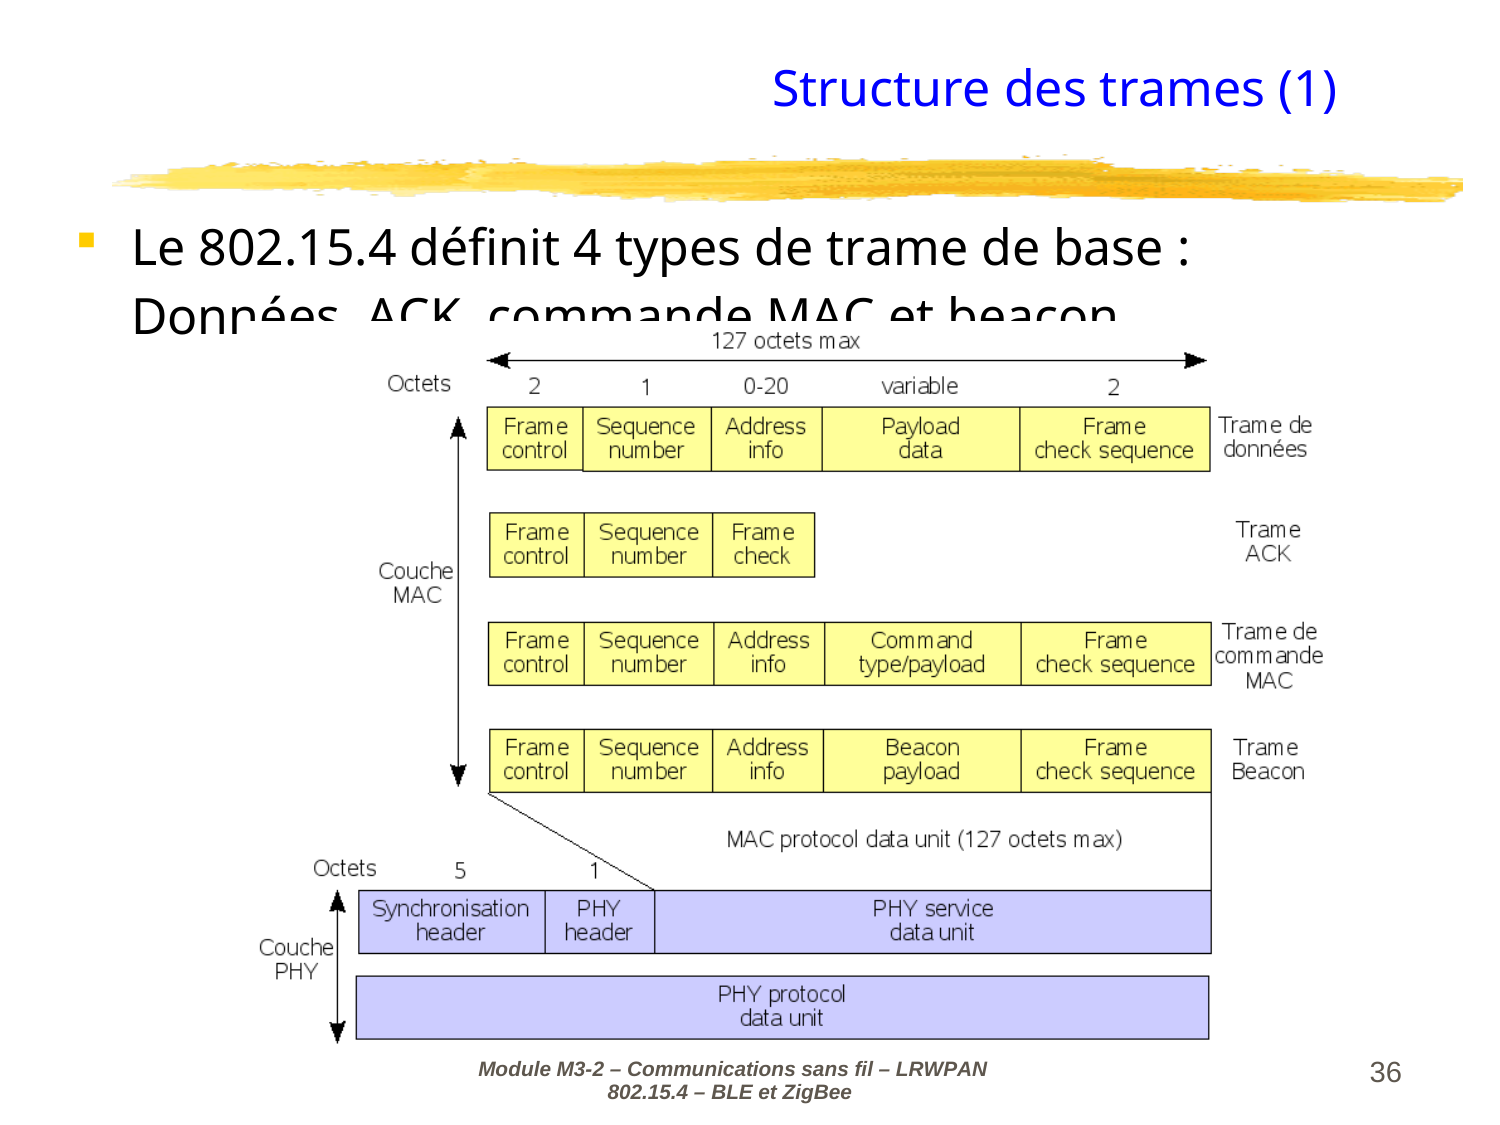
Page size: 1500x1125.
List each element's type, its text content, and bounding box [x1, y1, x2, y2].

list Le 802.15.4 définit 4 types de trame de base : Données, ACK, commande MAC et beacon. [74, 212, 1417, 330]
title Structure des trames (1) [62, 37, 1338, 138]
picture [245, 321, 1348, 1060]
picture [112, 149, 1463, 213]
